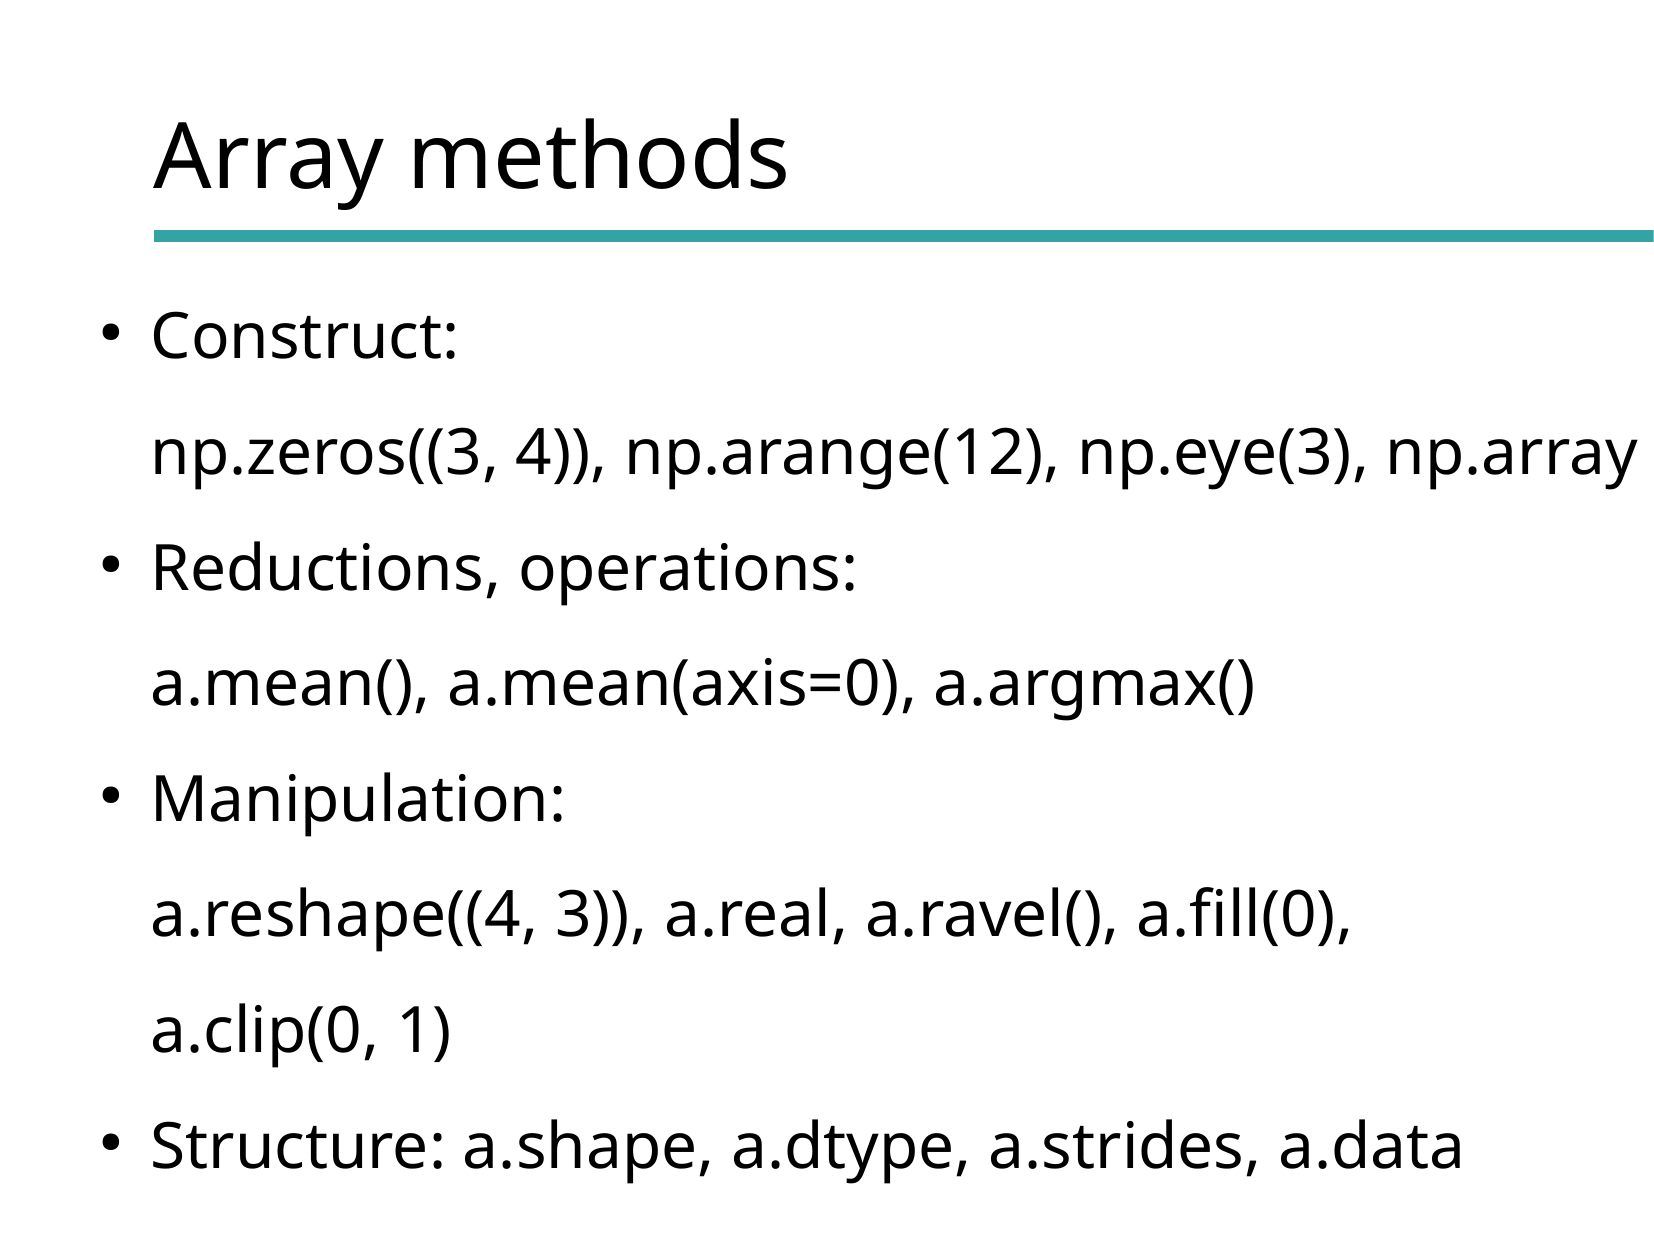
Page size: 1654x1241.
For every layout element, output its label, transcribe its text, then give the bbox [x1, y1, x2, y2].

title Array methods [153, 49, 1642, 257]
list Construct: np.zeros((3, 4)), np.arange(12), np.eye(3), np.array Reductions, operations: a.mean(), a.mean(axis=0), a.argmax() Manipulation: a.reshape((4, 3)), a.real, a.ravel(), a.fill(0), a.clip(0, 1) Structure: a.shape, a.dtype, a.strides, a.data [82, 290, 1654, 1241]
